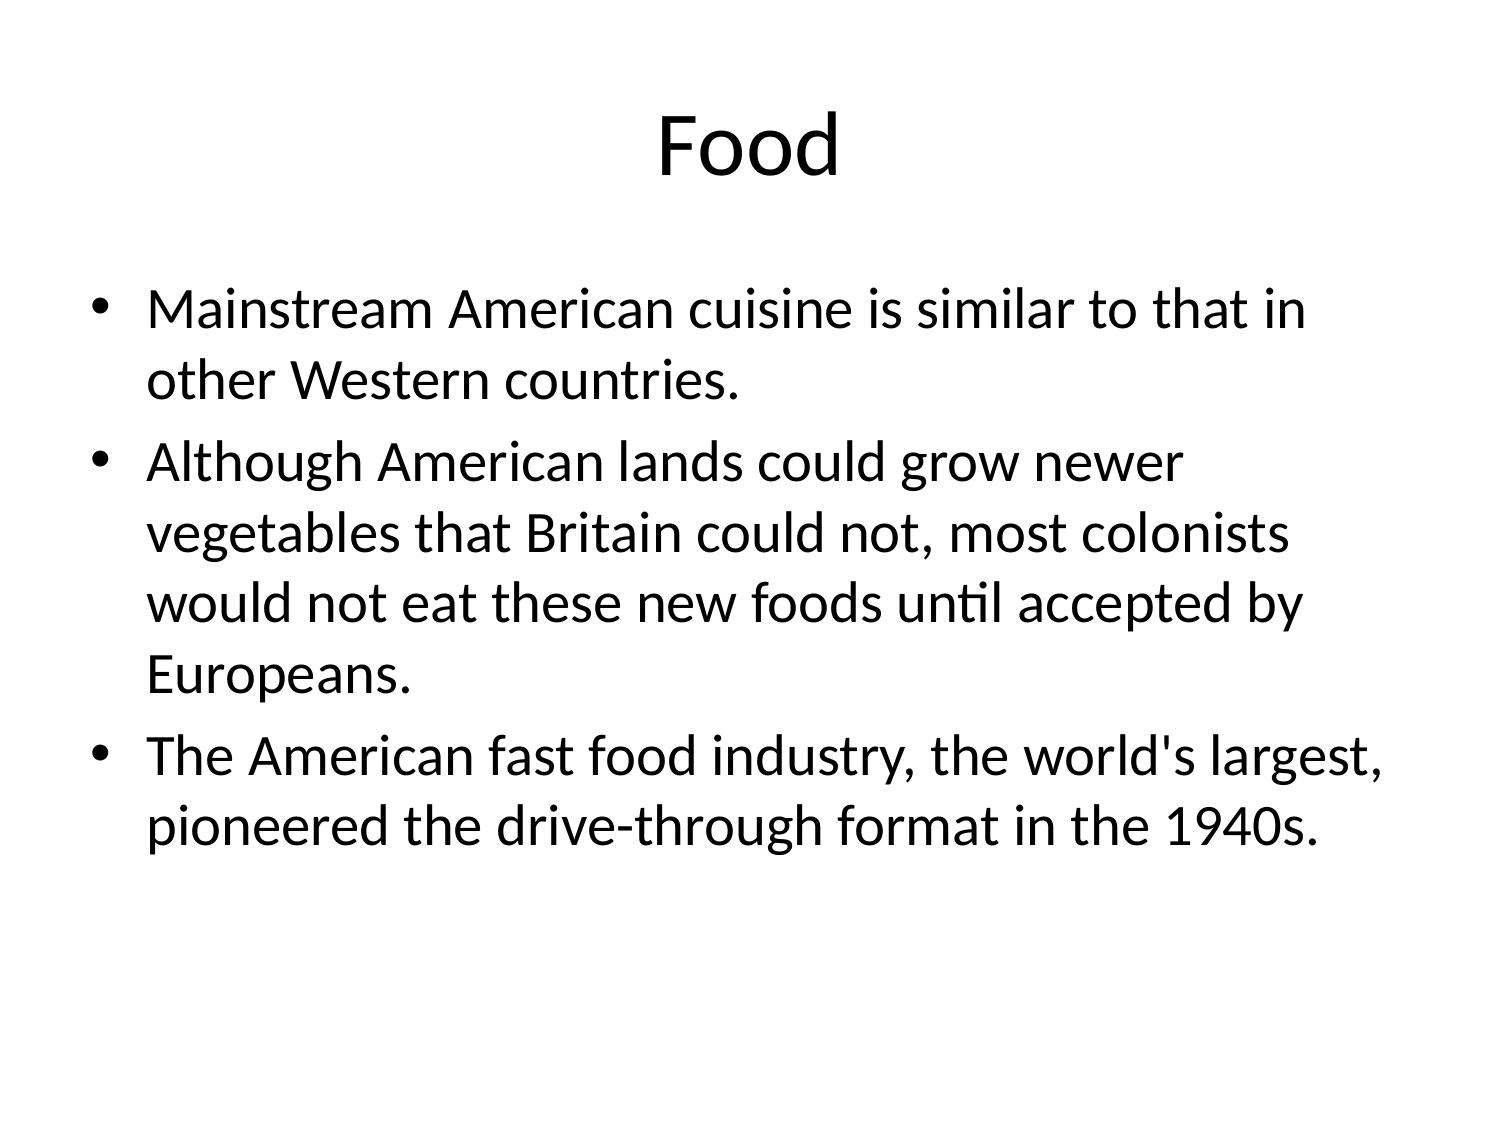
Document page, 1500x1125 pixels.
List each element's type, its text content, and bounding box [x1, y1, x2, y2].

list Mainstream American cuisine is similar to that in other Western countries. Although American lands could grow newer vegetables that Britain could not, most colonists would not eat these new foods until accepted by Europeans. The American fast food industry, the world's largest, pioneered the drive-through format in the 1940s. [75, 262, 1425, 1005]
title Food [75, 45, 1425, 233]
